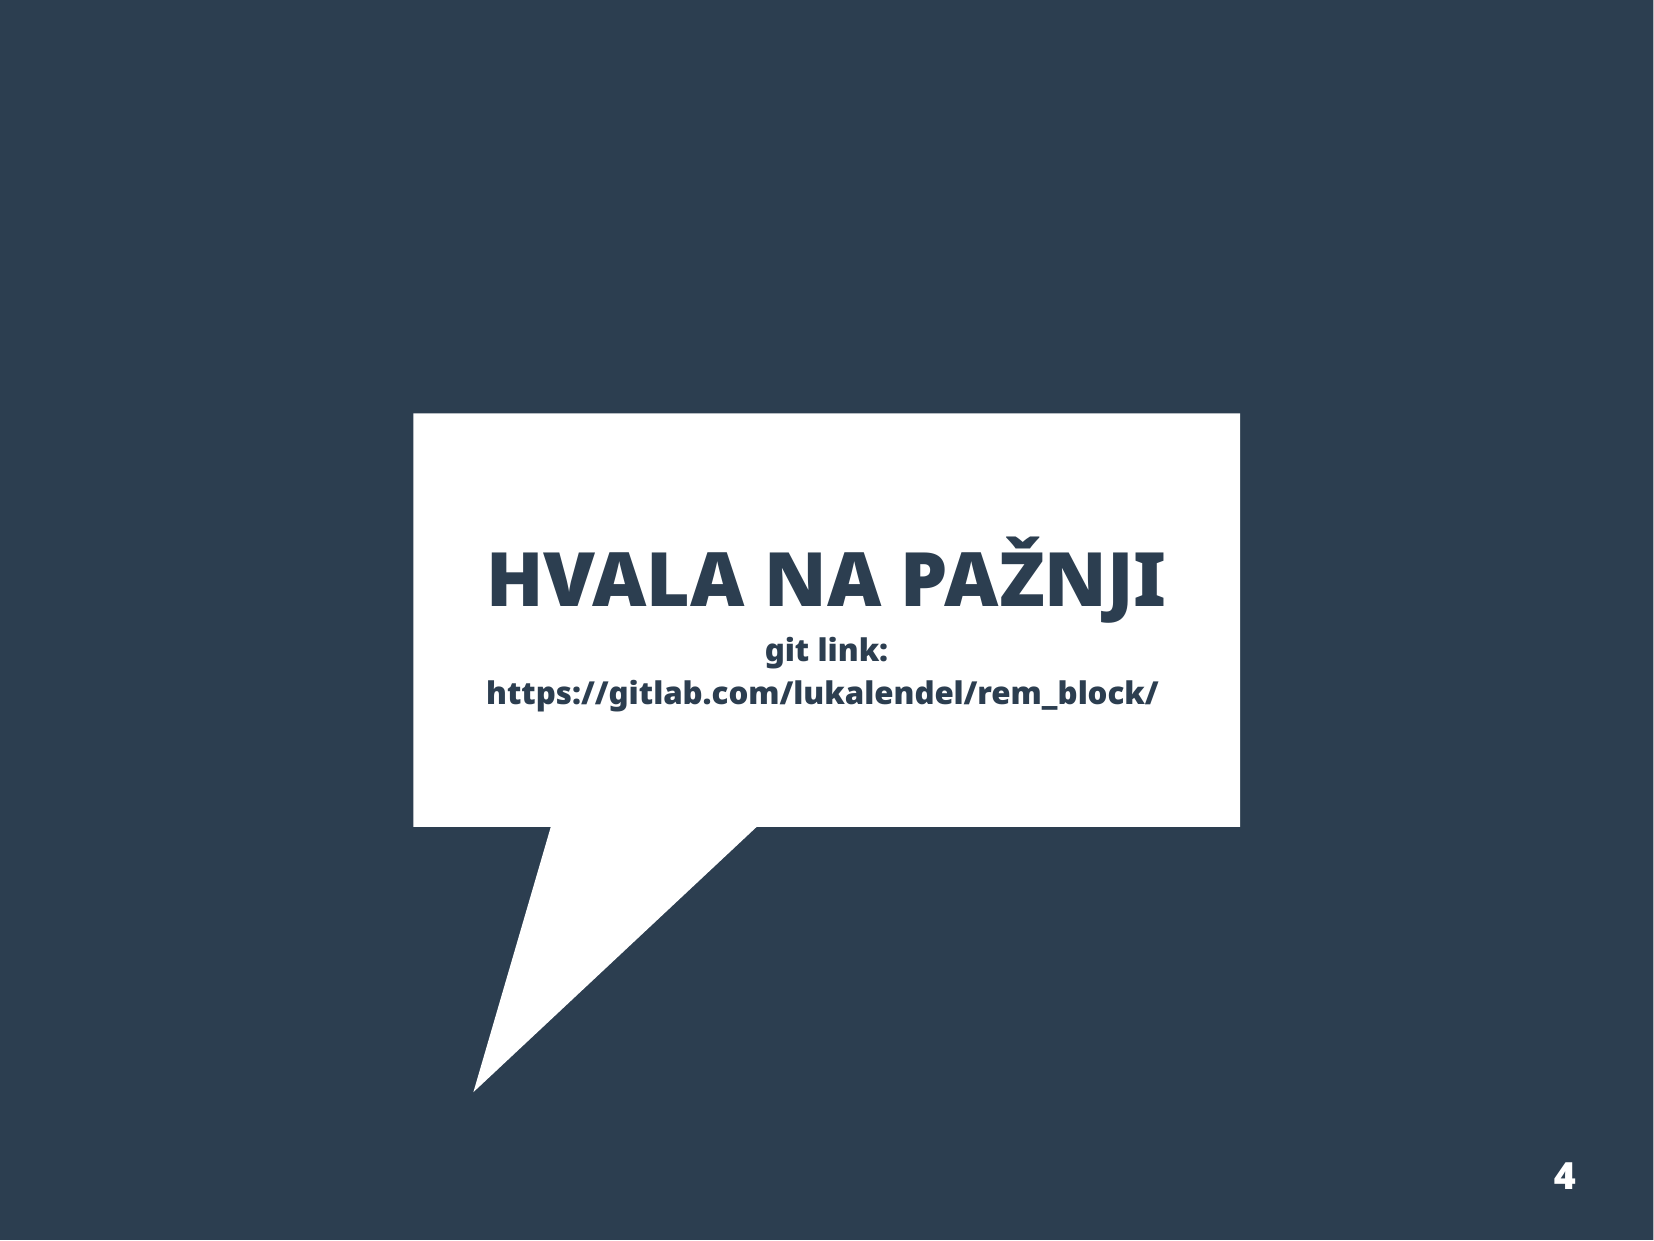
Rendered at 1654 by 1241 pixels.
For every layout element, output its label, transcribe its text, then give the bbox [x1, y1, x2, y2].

title HVALA NA PAŽNJI git link: https://gitlab.com/lukalendel/rem_block/ [442, 442, 1211, 798]
